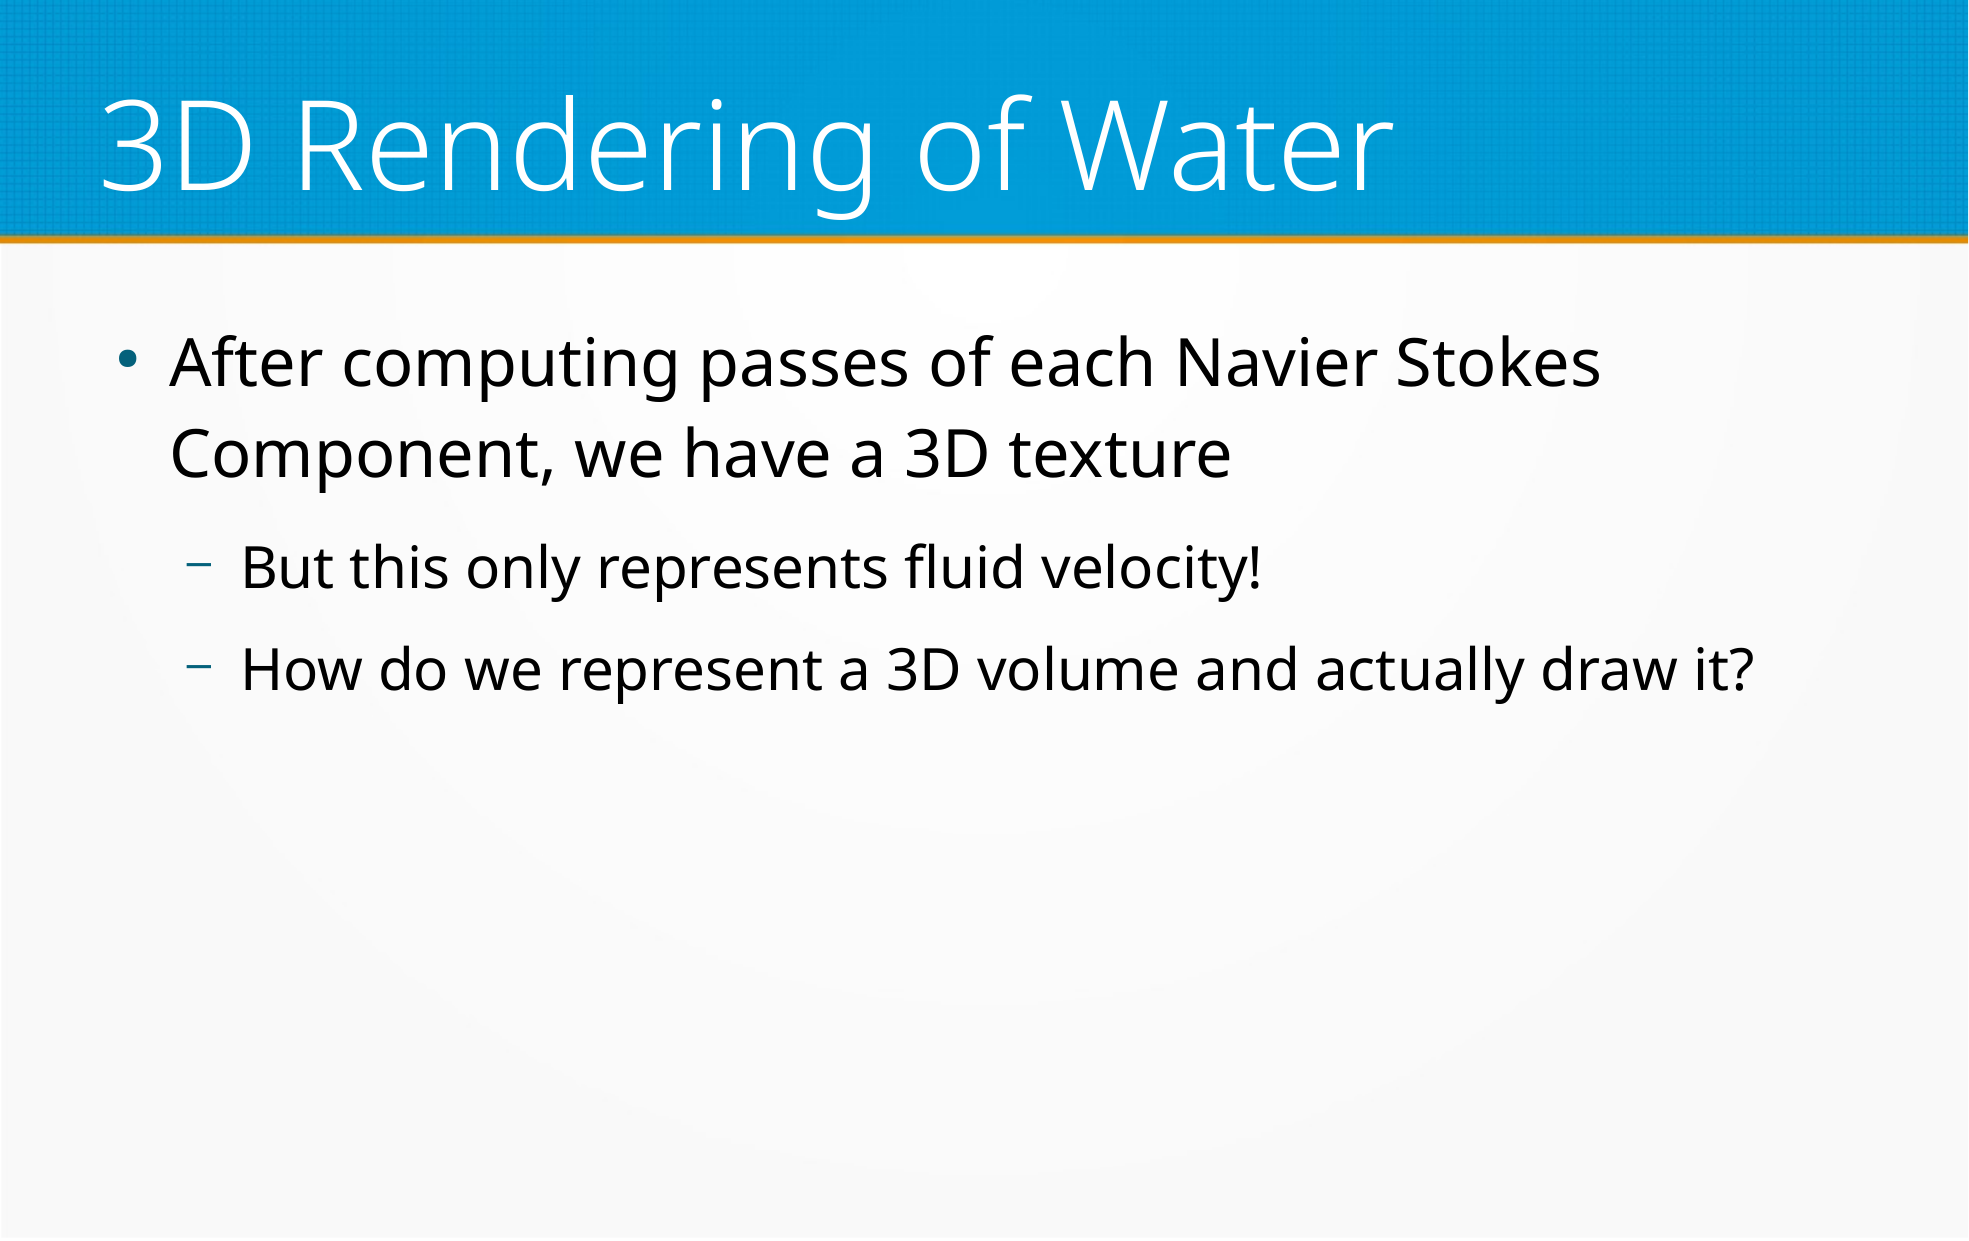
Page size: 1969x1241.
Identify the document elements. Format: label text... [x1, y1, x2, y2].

list After computing passes of each Navier Stokes Component, we have a 3D texture But this only represents fluid velocity! How do we represent a 3D volume and actually draw it? [98, 315, 1860, 1081]
title 3D Rendering of Water [98, 19, 1870, 228]
picture [0, 233, 1969, 1241]
